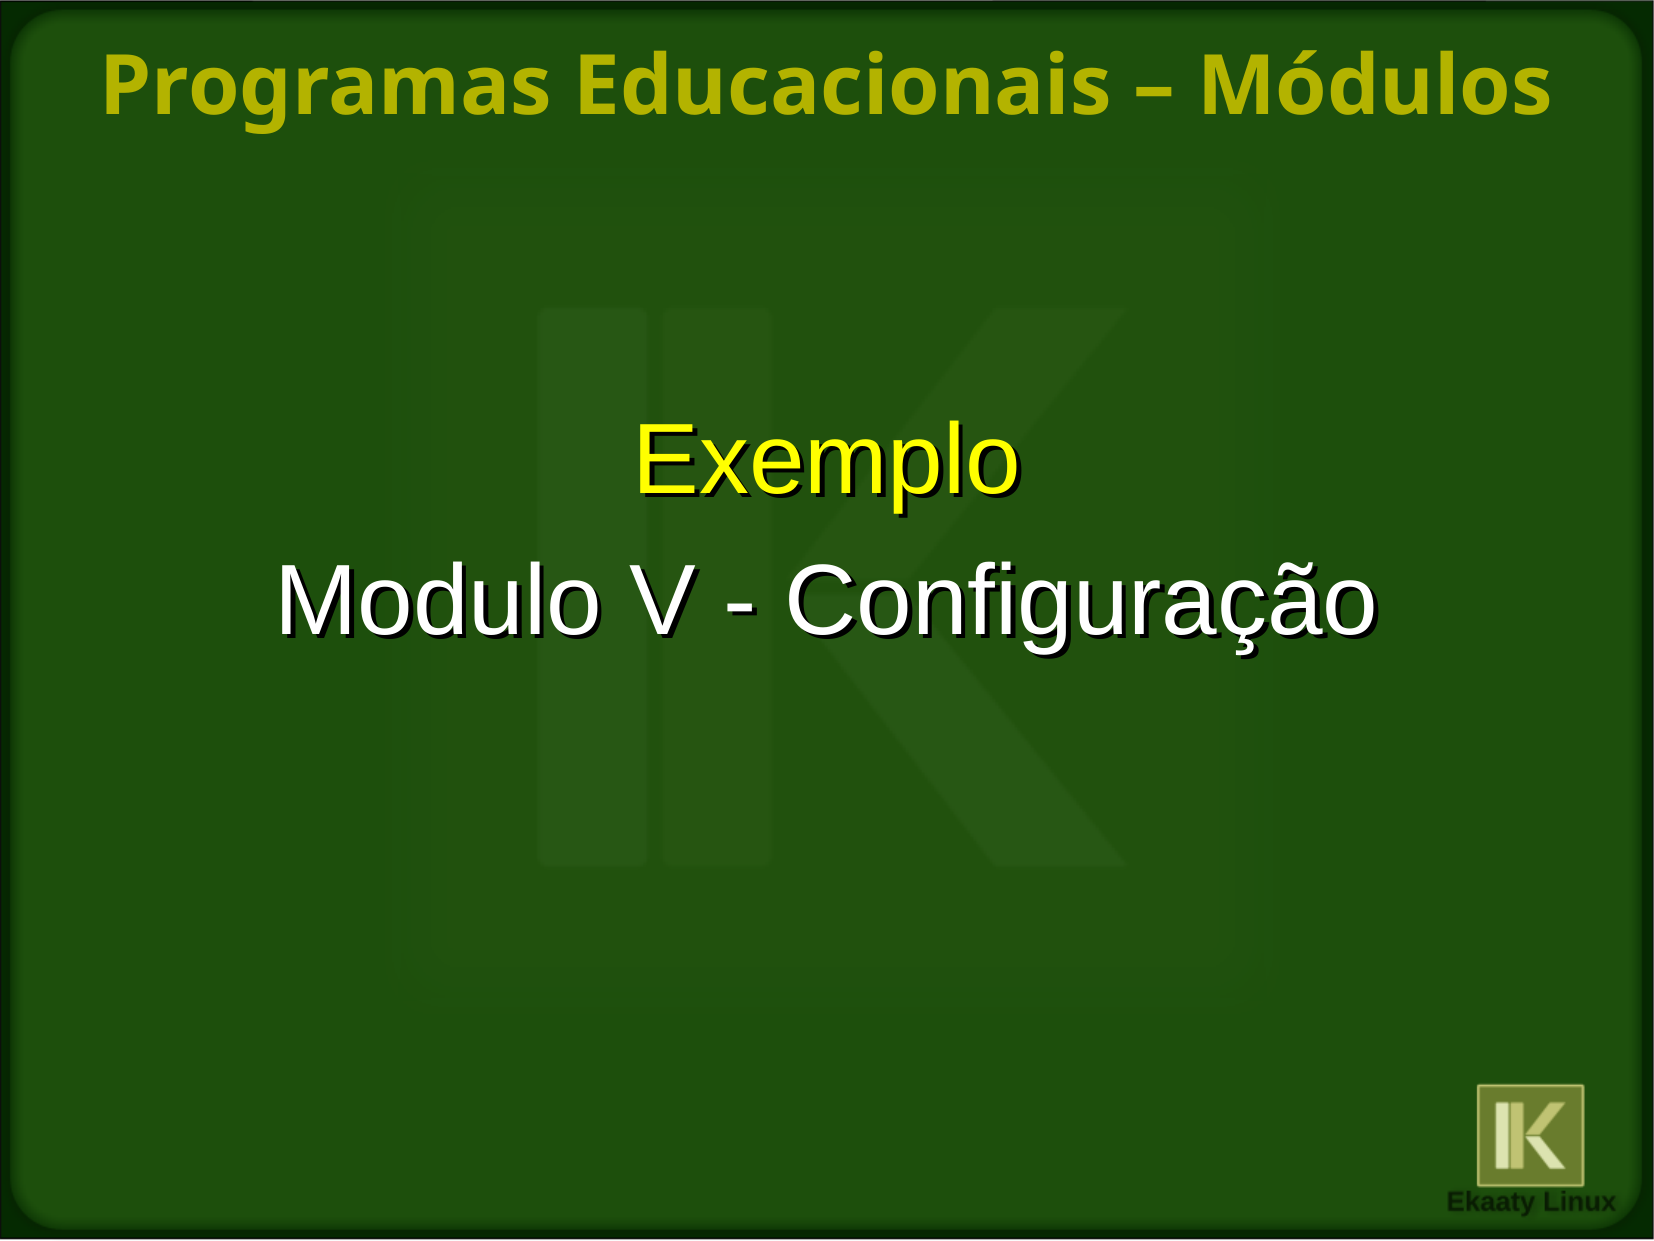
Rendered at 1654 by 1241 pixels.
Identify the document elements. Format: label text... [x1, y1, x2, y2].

picture [0, 0, 1654, 1241]
list Exemplo Modulo V - Configuração [82, 402, 1571, 846]
title Programas Educacionais – Módulos [38, 16, 1615, 148]
